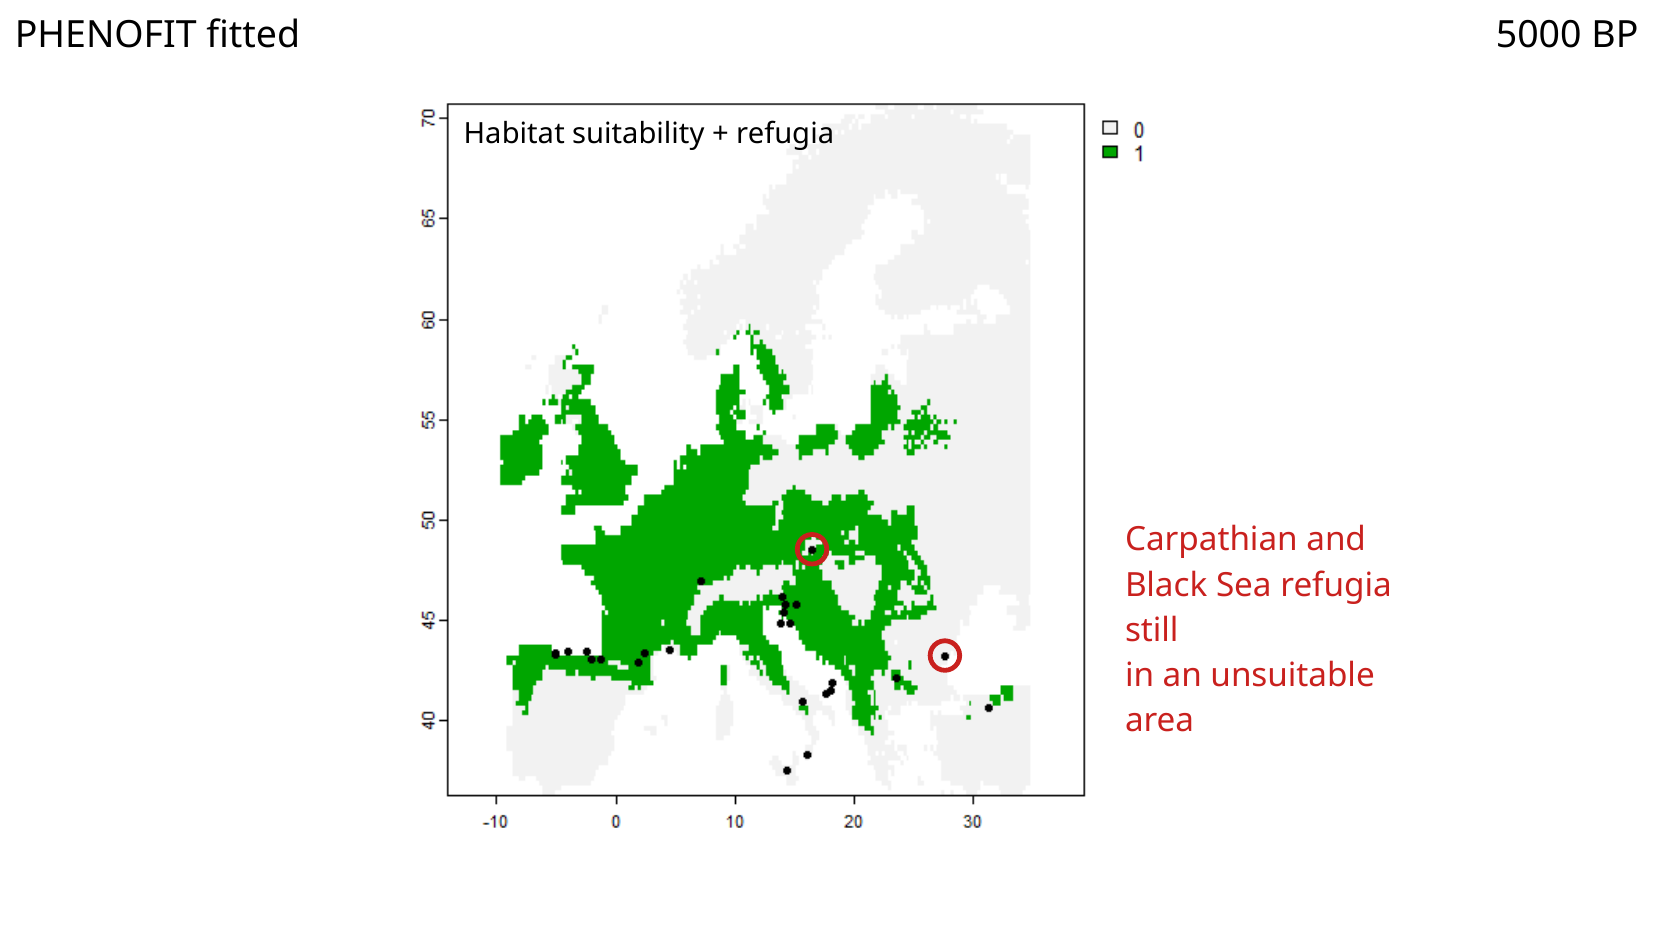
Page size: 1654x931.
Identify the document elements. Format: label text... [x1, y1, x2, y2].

text_box Carpathian and Black Sea refugia still in an unsuitable area [1110, 507, 1447, 659]
text_box 5000 BP [826, 0, 1654, 66]
text_box Habitat suitability + refugia [448, 105, 1069, 163]
text_box PHENOFIT fitted [0, 0, 826, 66]
picture [355, 41, 1298, 889]
